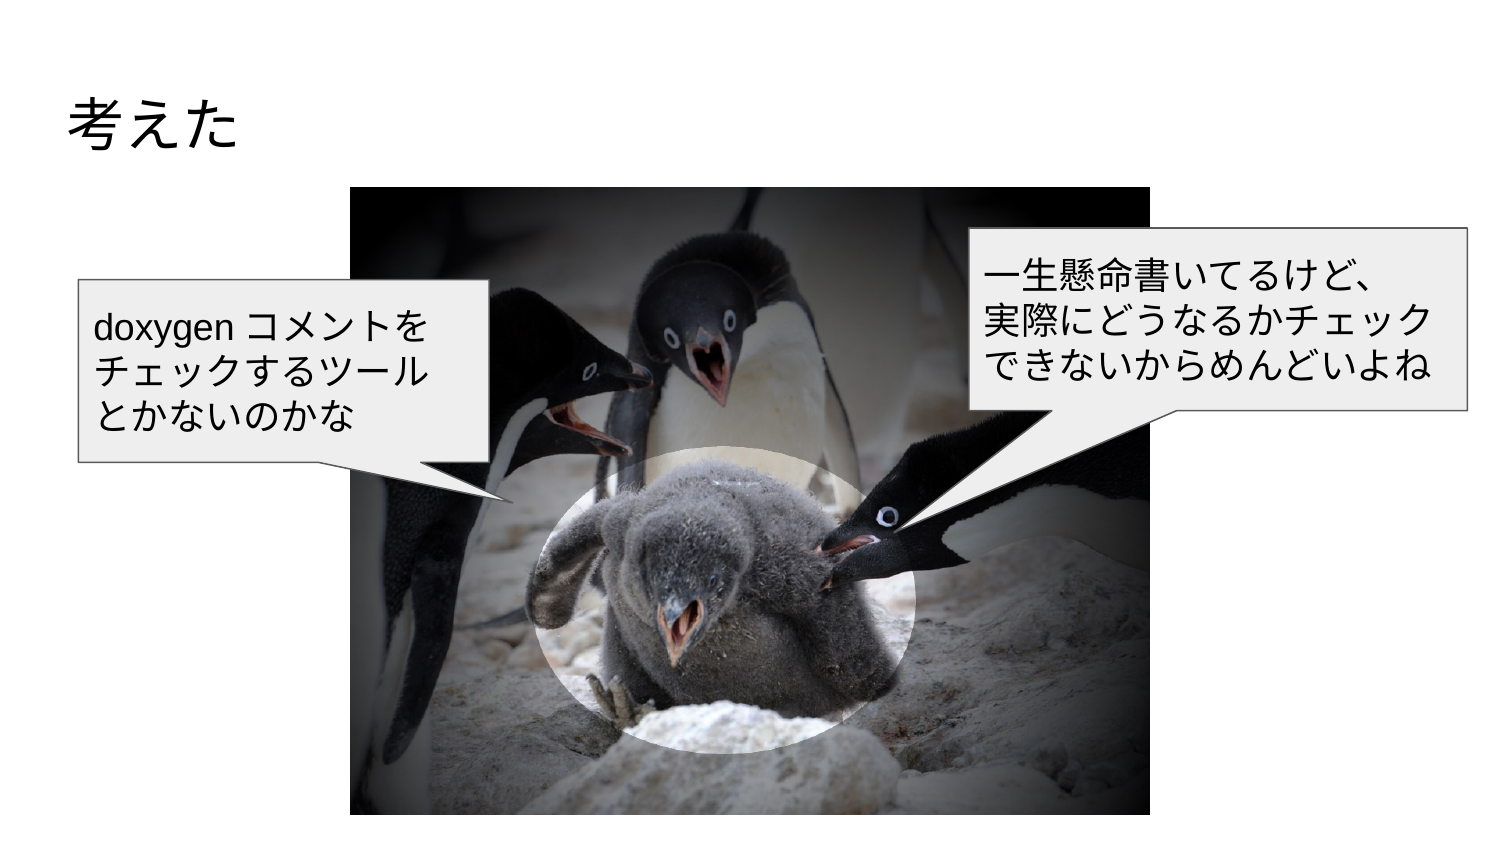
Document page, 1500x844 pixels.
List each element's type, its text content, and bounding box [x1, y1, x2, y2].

text_box doxygenコメントを チェックするツール とかないのかな [78, 279, 513, 503]
picture [350, 187, 1150, 815]
title 考えた [51, 72, 1449, 167]
text_box 一生懸命書いてるけど、 実際にどうなるかチェック できないからめんどいよね [894, 228, 1468, 533]
